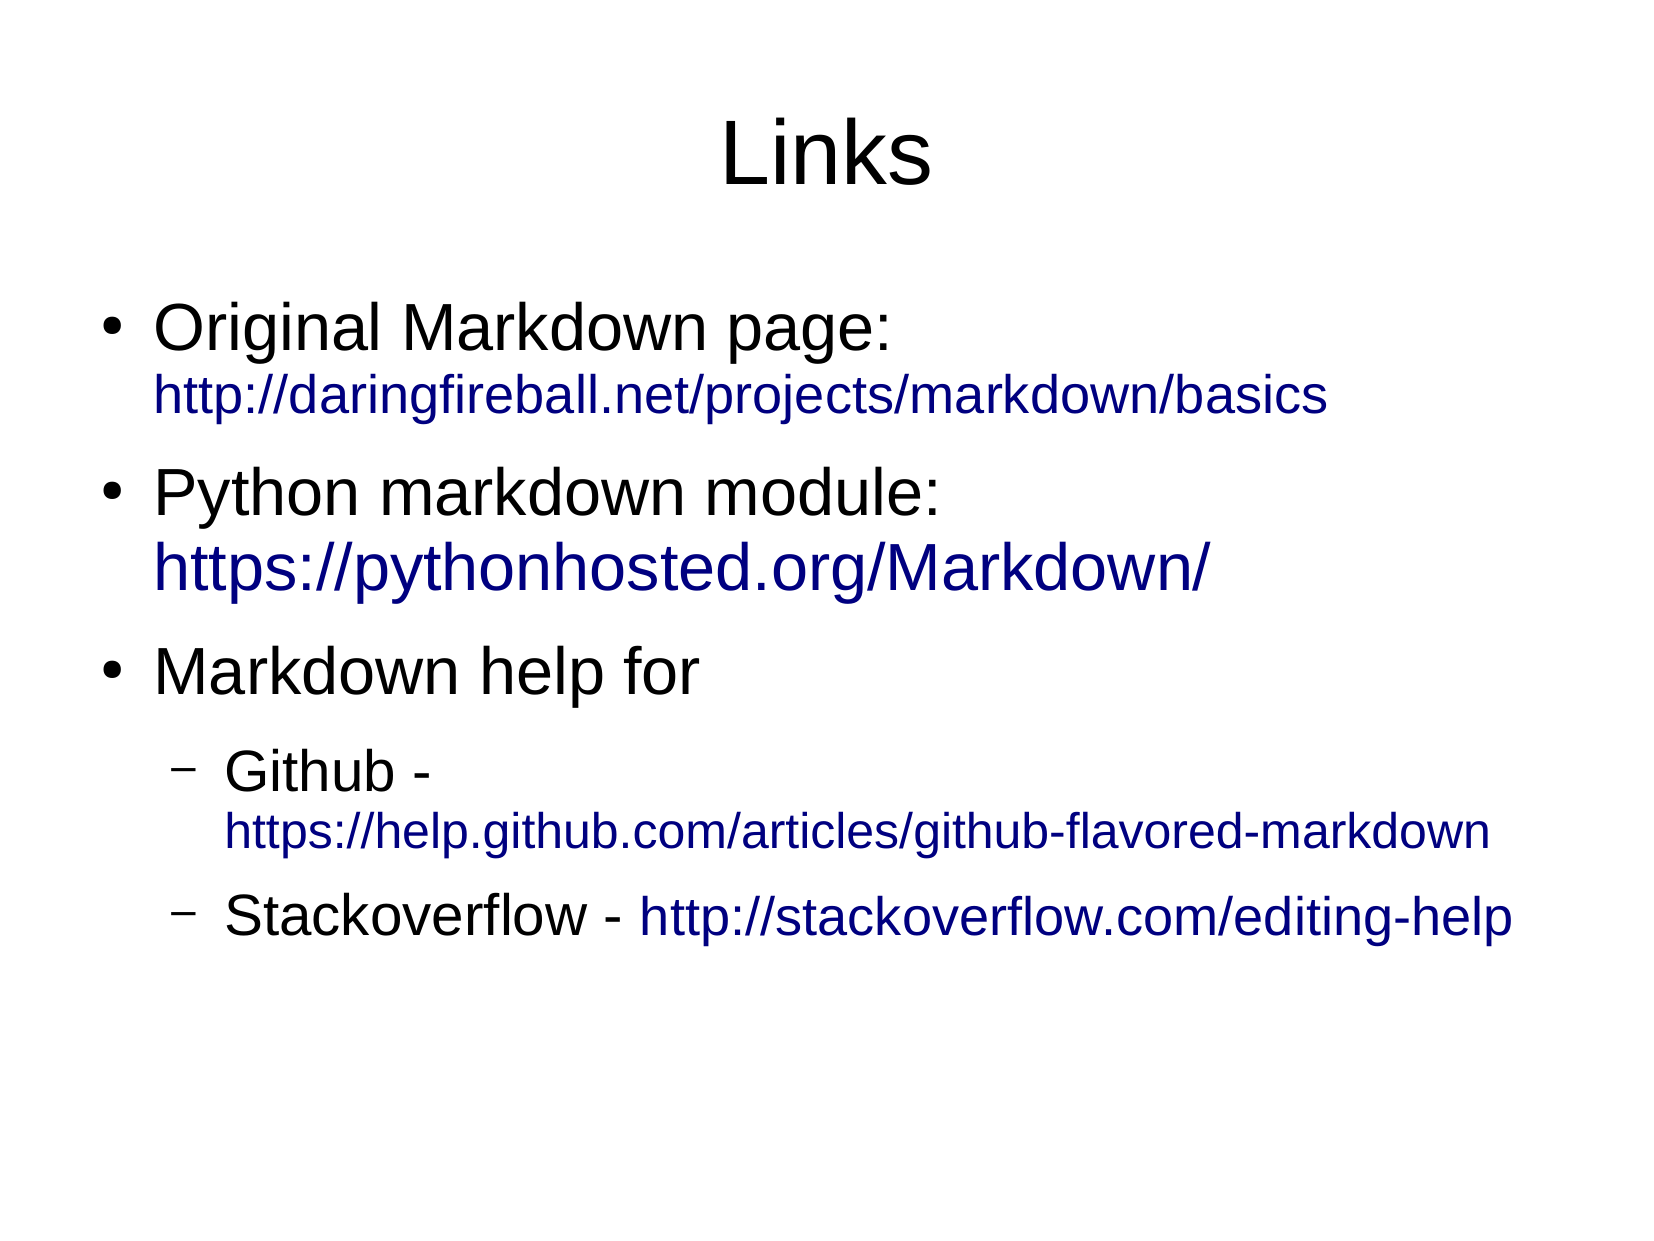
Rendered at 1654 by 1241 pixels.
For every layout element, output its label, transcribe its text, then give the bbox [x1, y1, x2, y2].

list Original Markdown page: http://daringfireball.net/projects/markdown/basics Python markdown module: https://pythonhosted.org/Markdown/ Markdown help for Github - https://help.github.com/articles/github-flavored-markdown Stackoverflow - http://stackoverflow.com/editing-help [82, 290, 1571, 1010]
title Links [82, 49, 1571, 257]
